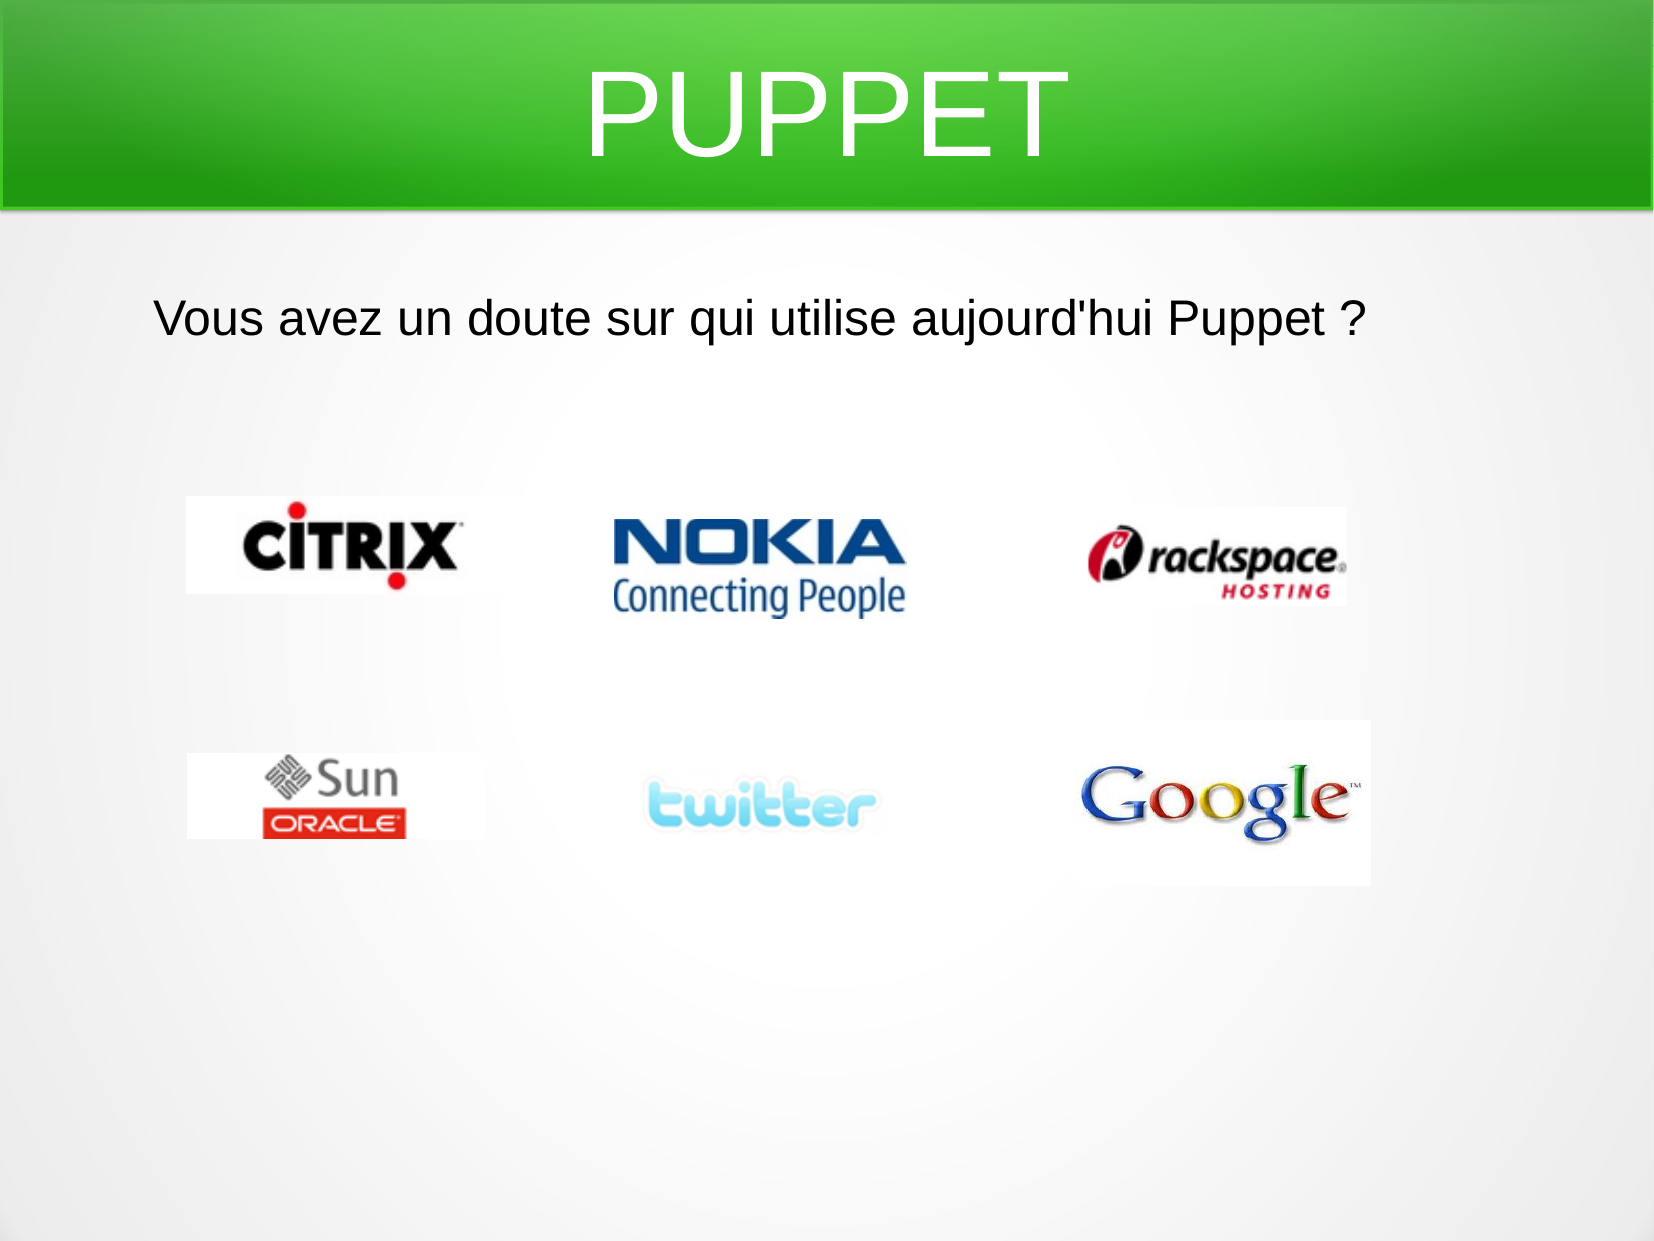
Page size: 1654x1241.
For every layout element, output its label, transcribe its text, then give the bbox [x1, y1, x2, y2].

picture [187, 753, 485, 839]
title PUPPET [82, 45, 1571, 183]
picture [1051, 507, 1385, 606]
picture [1074, 720, 1371, 886]
picture [186, 496, 520, 594]
list Vous avez un doute sur qui utilise aujourd'hui Puppet ? [82, 290, 1538, 1010]
picture [614, 519, 907, 619]
picture [637, 767, 888, 842]
